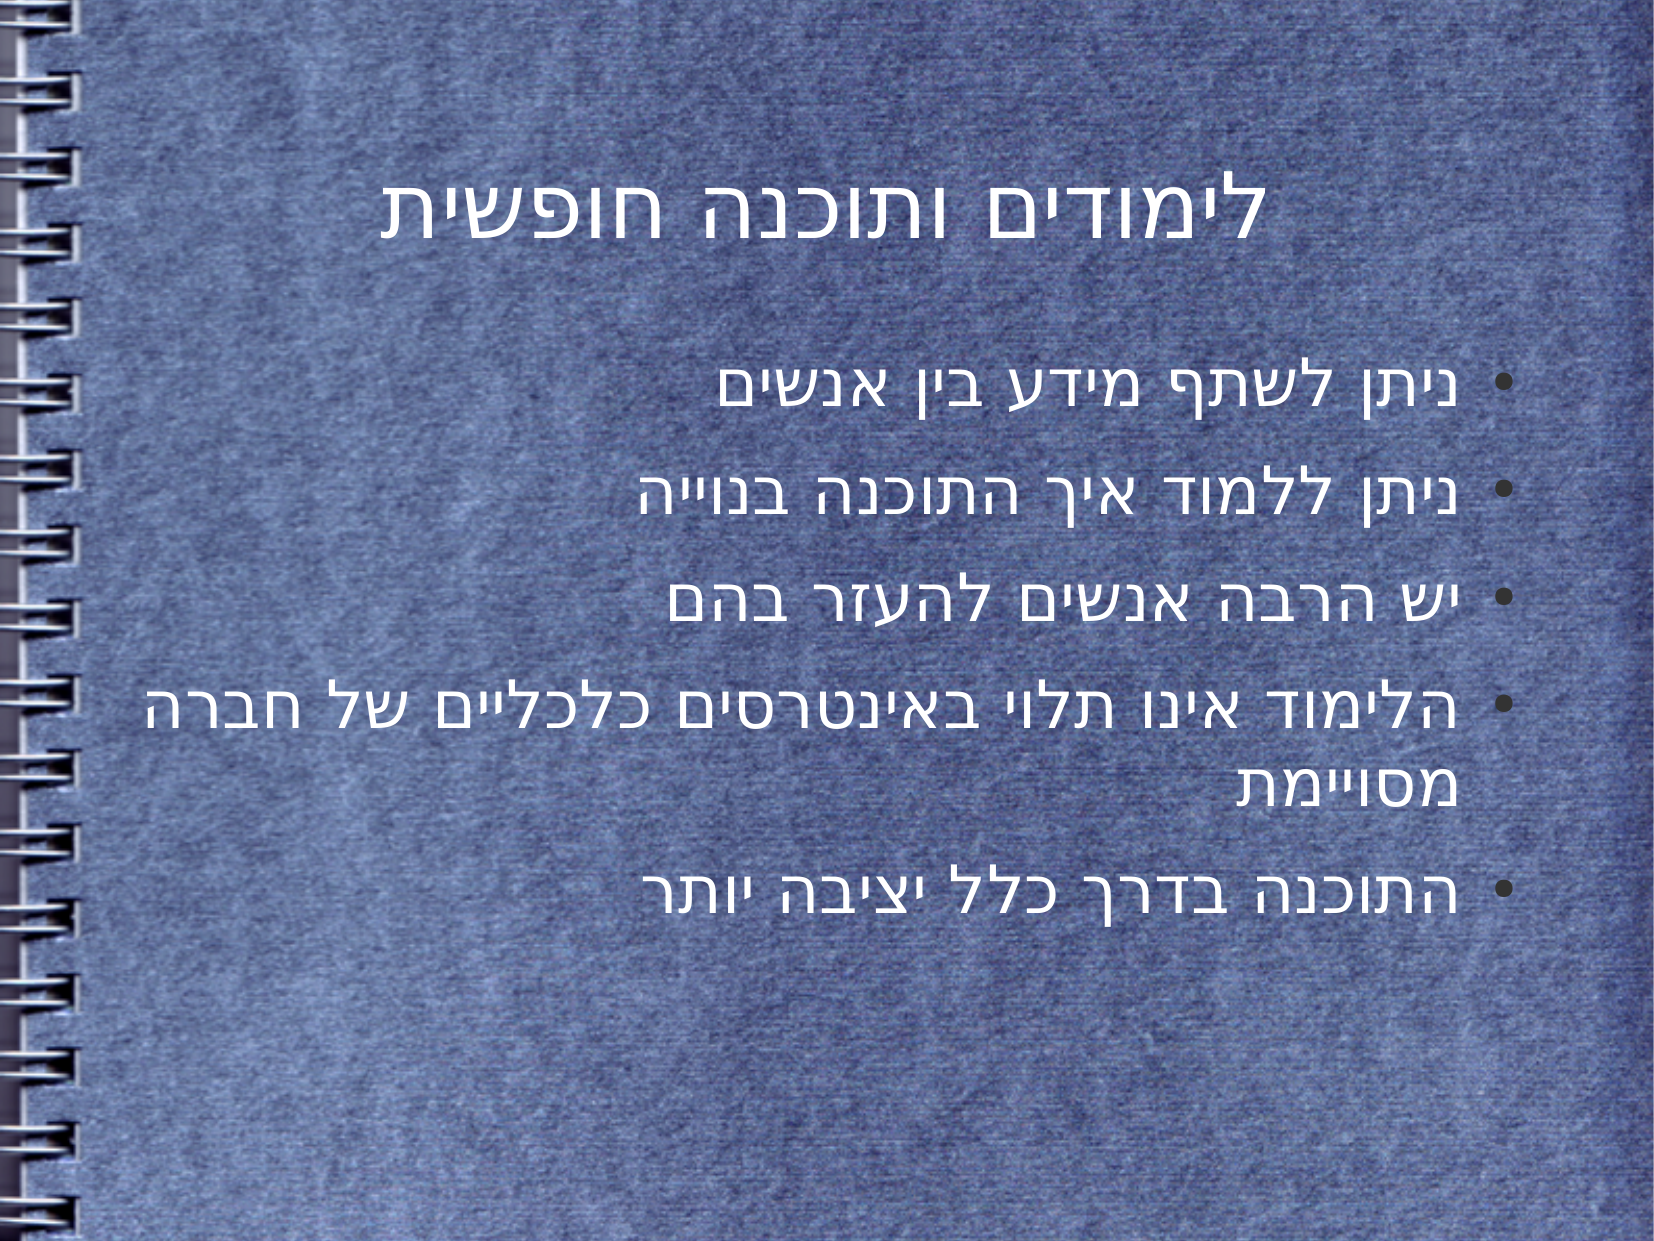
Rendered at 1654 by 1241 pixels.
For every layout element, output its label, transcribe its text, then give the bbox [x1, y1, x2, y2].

picture [0, 0, 1654, 1241]
title לימודים ותוכנה חופשית [121, 102, 1534, 311]
list ניתן לשתף מידע בין אנשים ניתן ללמוד איך התוכנה בנוייה יש הרבה אנשים להעזר בהם הלימוד אינו תלוי באינטרסים כלכליים של חברה מסויימת התוכנה בדרך כלל יציבה יותר [121, 344, 1534, 1127]
